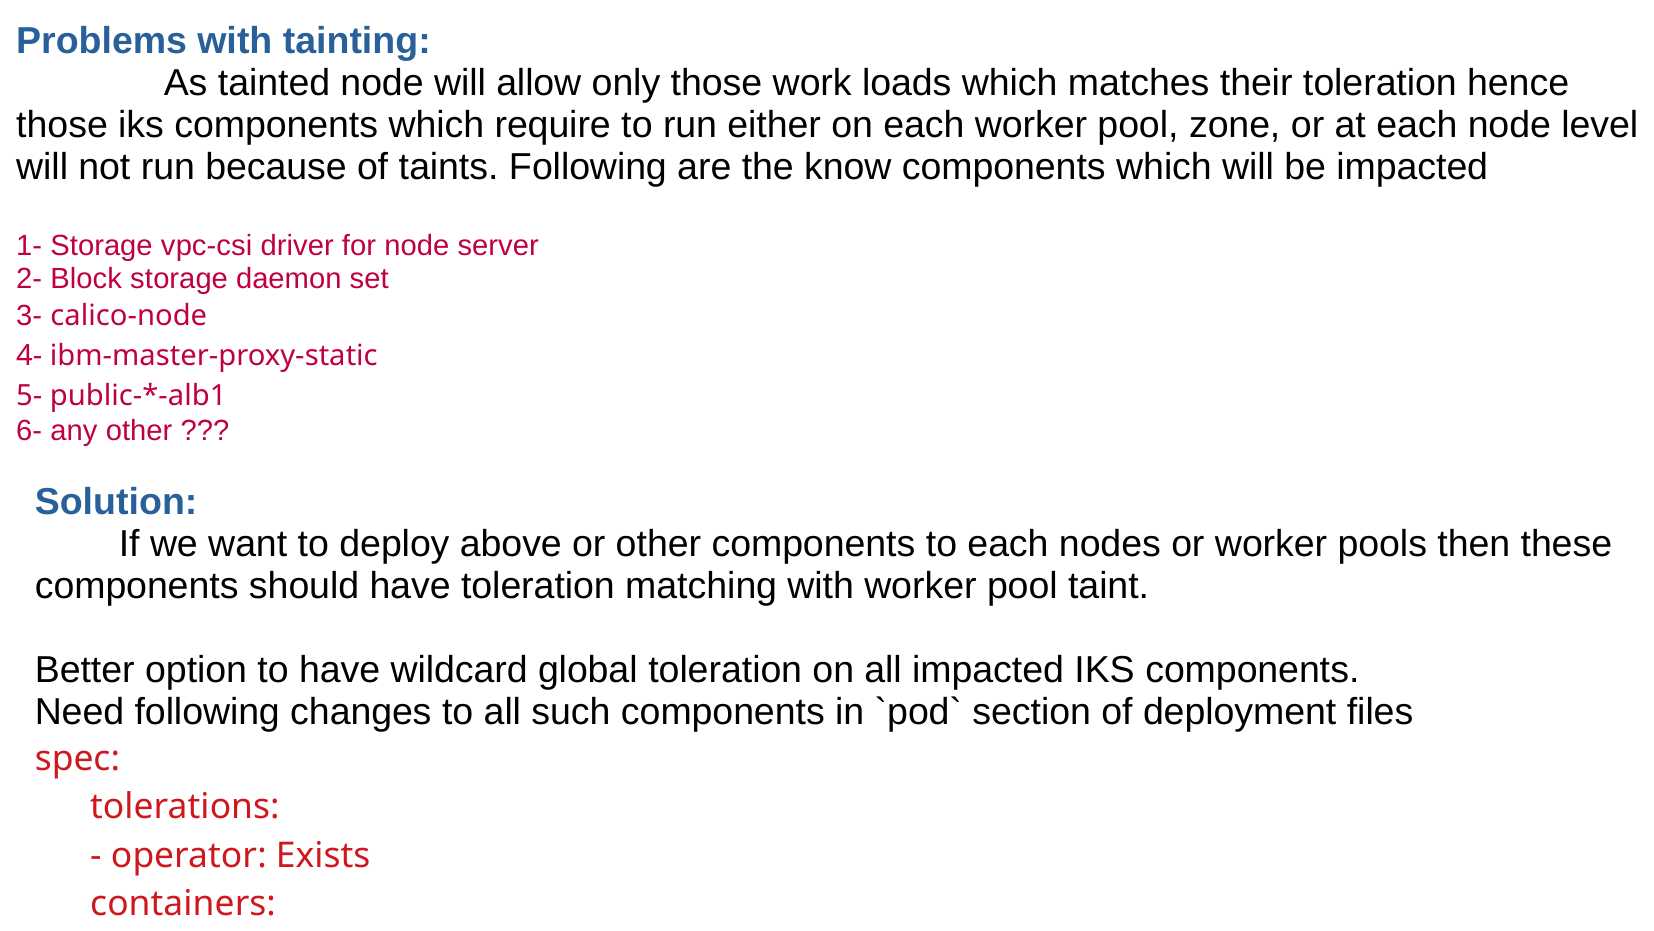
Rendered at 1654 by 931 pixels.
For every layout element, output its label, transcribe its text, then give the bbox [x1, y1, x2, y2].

text_box Problems with tainting: As tainted node will allow only those work loads which matches their toleration hence those iks components which require to run either on each worker pool, zone, or at each node level will not run because of taints. Following are the know components which will be impacted 1- Storage vpc-csi driver for node server 2- Block storage daemon set 3- calico-node 4- ibm-master-proxy-static 5- public-*-alb1 6- any other ??? [1, 11, 1654, 453]
text_box Solution: If we want to deploy above or other components to each nodes or worker pools then these components should have toleration matching with worker pool taint. Better option to have wildcard global toleration on all impacted IKS components. Need following changes to all such components in `pod` section of deployment files spec: tolerations: - operator: Exists containers: [19, 472, 1654, 930]
